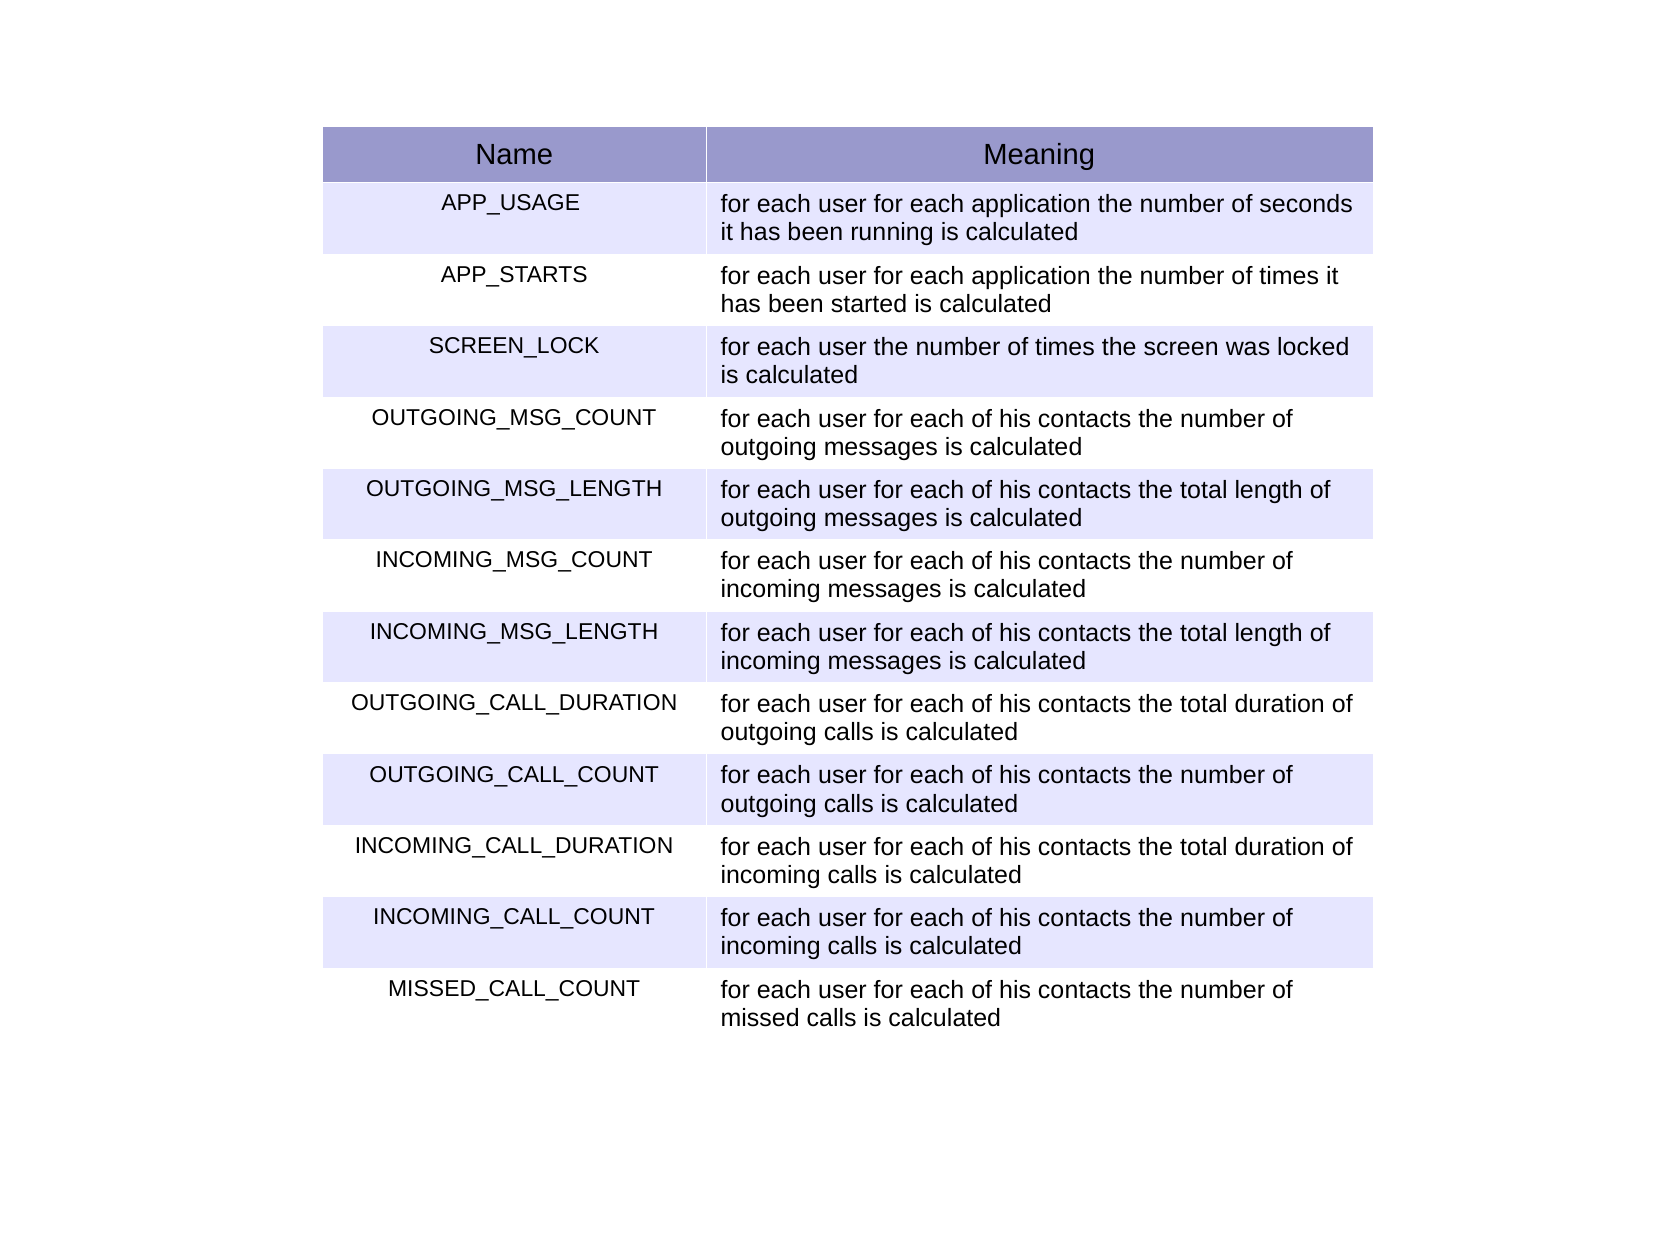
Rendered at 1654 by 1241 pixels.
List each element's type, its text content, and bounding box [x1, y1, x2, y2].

table_cell OUTGOING_CALL_COUNT [323, 754, 706, 825]
table_cell for each user for each of his contacts the total length of outgoing messages is calculated [707, 469, 1373, 539]
table_cell APP_STARTS [323, 255, 706, 325]
table_header Name [323, 127, 706, 182]
table_cell for each user for each of his contacts the number of outgoing calls is calculated [707, 754, 1373, 825]
table_cell APP_USAGE [323, 183, 706, 254]
table_cell for each user for each application the number of times it has been started is calculated [707, 255, 1373, 325]
table_cell MISSED_CALL_COUNT [323, 969, 706, 1039]
table_cell for each user for each of his contacts the number of incoming calls is calculated [707, 897, 1373, 968]
table_cell for each user for each of his contacts the total duration of incoming calls is calculated [707, 826, 1373, 896]
table_cell for each user for each of his contacts the number of missed calls is calculated [707, 969, 1373, 1039]
table_cell INCOMING_CALL_COUNT [323, 897, 706, 968]
table_header Meaning [707, 127, 1373, 182]
table_cell OUTGOING_CALL_DURATION [323, 683, 706, 753]
table_cell INCOMING_CALL_DURATION [323, 826, 706, 896]
table_cell for each user for each of his contacts the number of outgoing messages is calculated [707, 398, 1373, 468]
table_cell INCOMING_MSG_LENGTH [323, 612, 706, 682]
table_cell for each user for each of his contacts the total duration of outgoing calls is calculated [707, 683, 1373, 753]
table_cell for each user for each application the number of seconds it has been running is calculated [707, 183, 1373, 254]
table_cell for each user for each of his contacts the total length of incoming messages is calculated [707, 612, 1373, 682]
table_cell OUTGOING_MSG_COUNT [323, 398, 706, 468]
table_cell INCOMING_MSG_COUNT [323, 540, 706, 611]
table_cell SCREEN_LOCK [323, 326, 706, 397]
table_cell for each user for each of his contacts the number of incoming messages is calculated [707, 540, 1373, 611]
table_cell for each user the number of times the screen was locked is calculated [707, 326, 1373, 397]
table_cell OUTGOING_MSG_LENGTH [323, 469, 706, 539]
